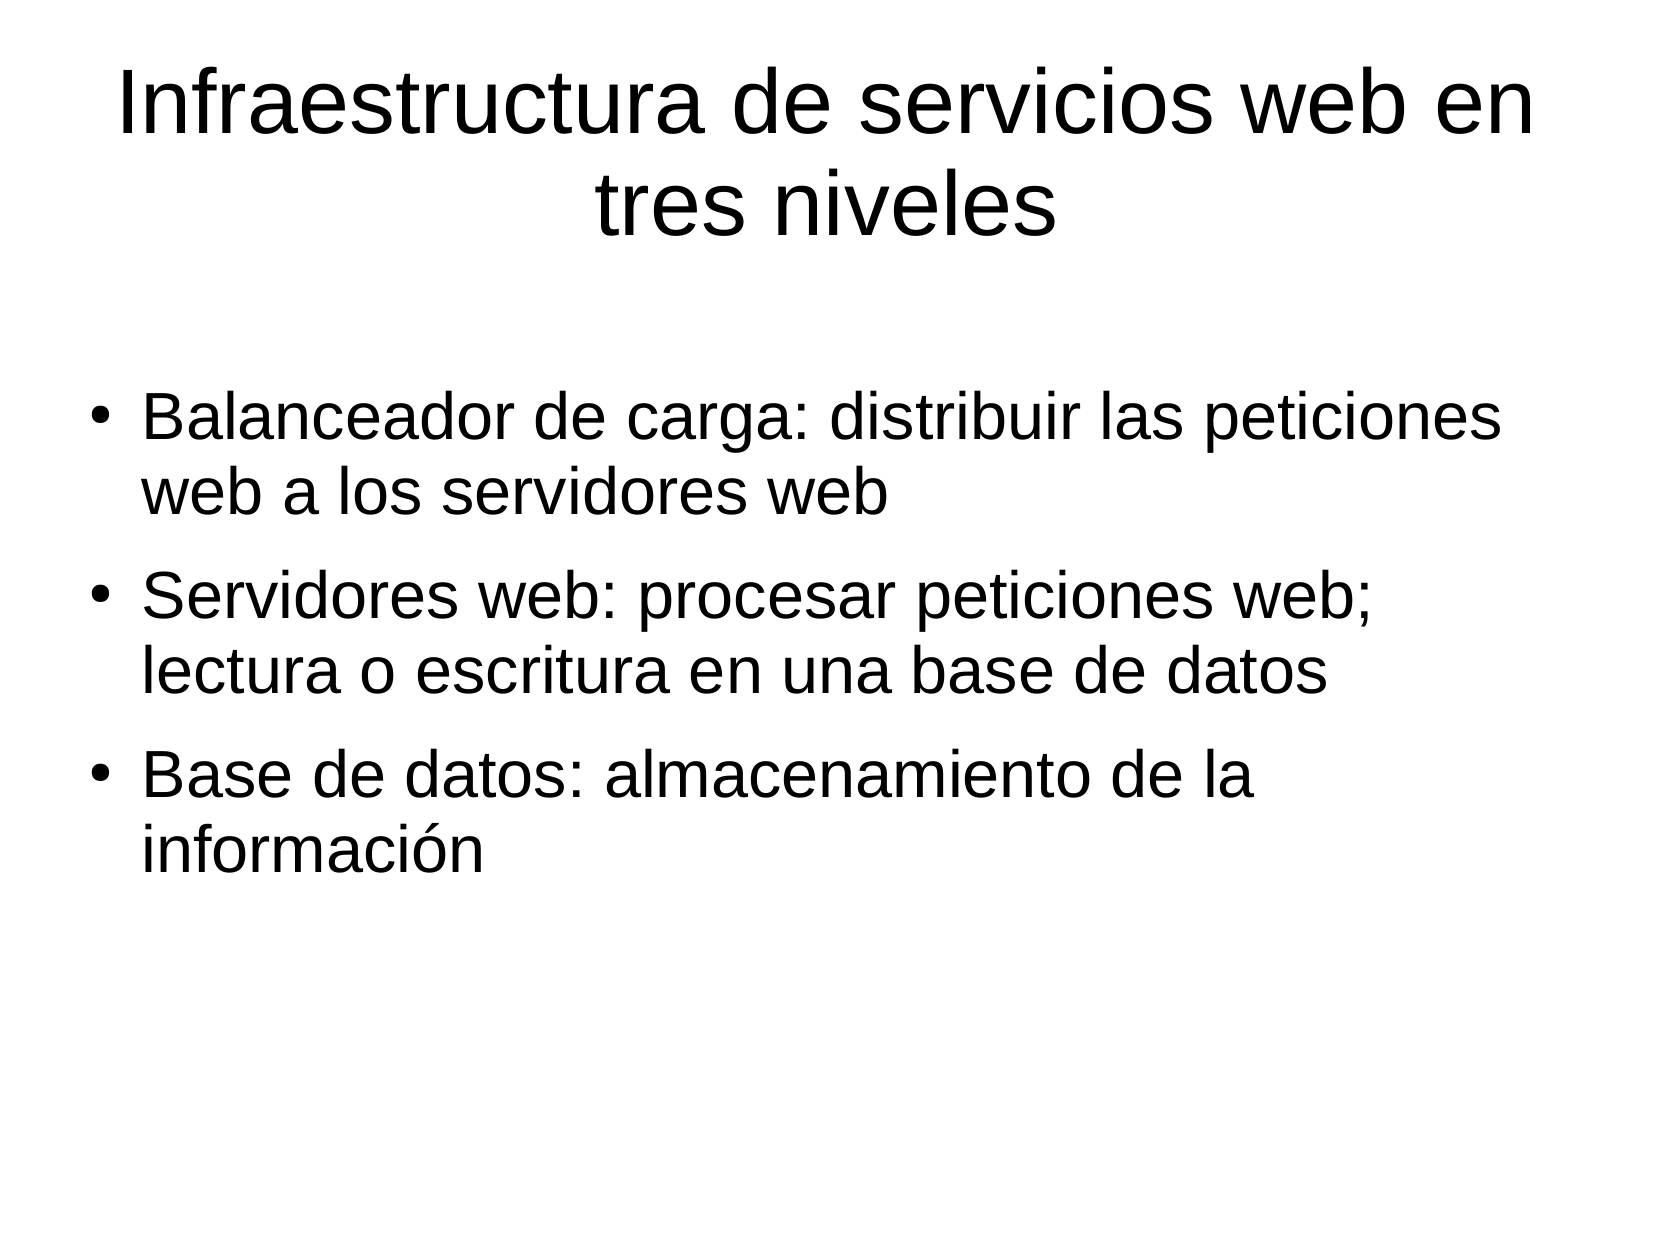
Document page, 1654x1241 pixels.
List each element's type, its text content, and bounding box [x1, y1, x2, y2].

title Infraestructura de servicios web en tres niveles [82, 49, 1571, 257]
list Balanceador de carga: distribuir las peticiones web a los servidores web Servidores web: procesar peticiones web; lectura o escritura en una base de datos Base de datos: almacenamiento de la información [70, 379, 1526, 1099]
